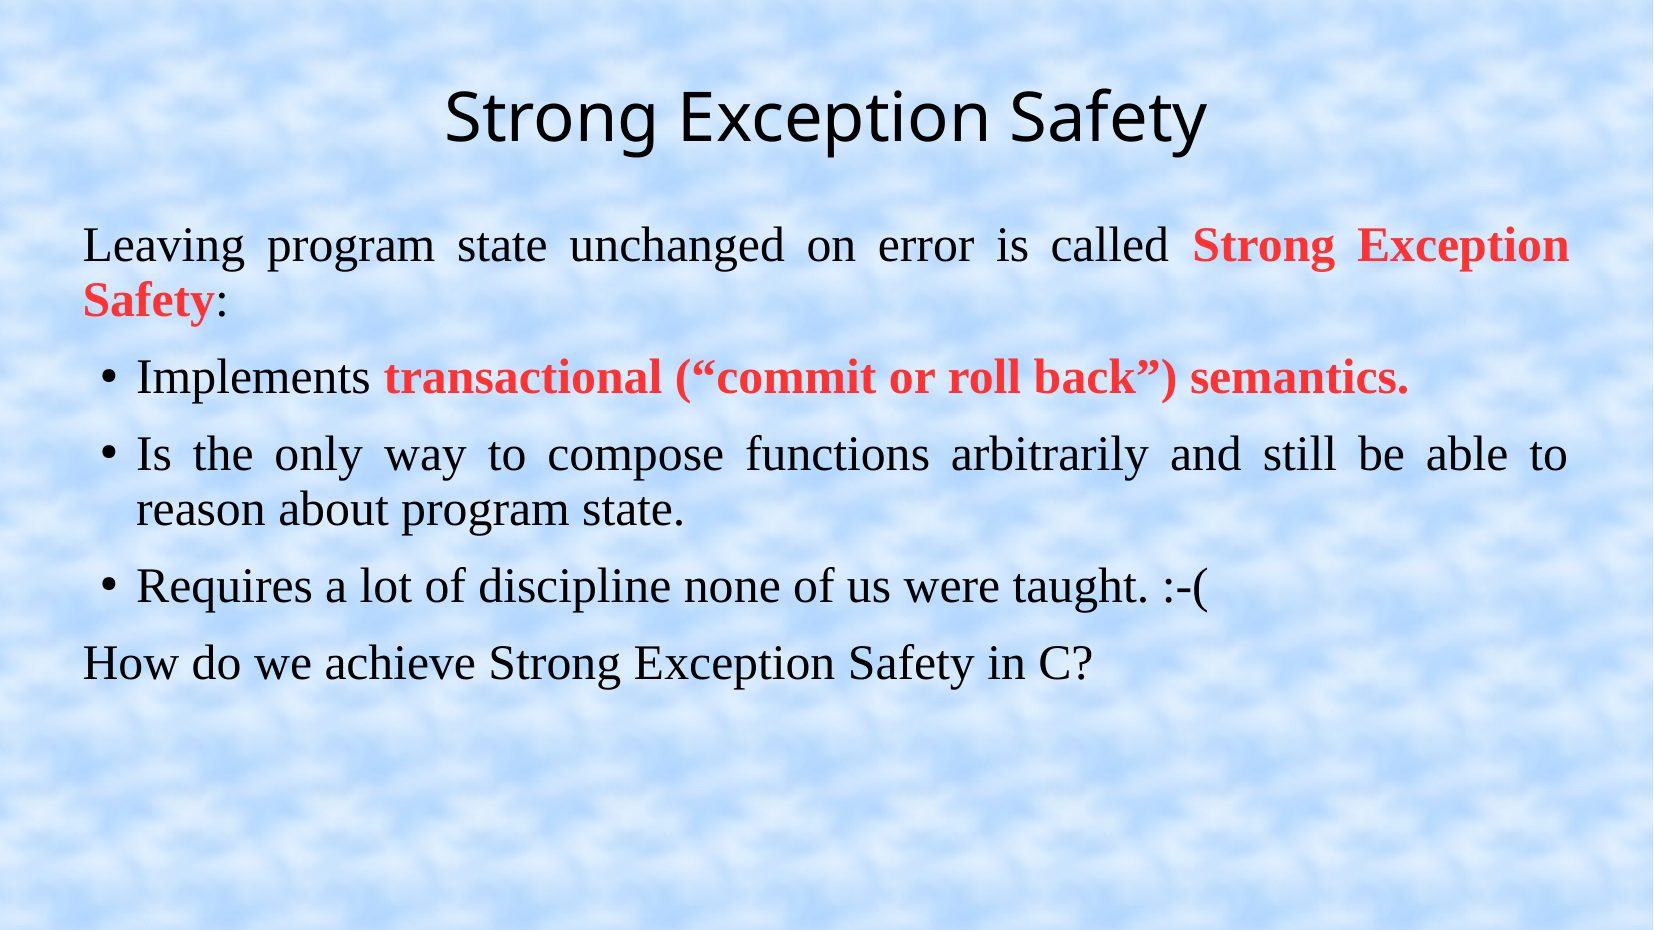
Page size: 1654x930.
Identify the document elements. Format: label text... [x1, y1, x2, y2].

title Strong Exception Safety [82, 36, 1571, 193]
list Leaving program state unchanged on error is called Strong Exception Safety: Implements transactional (“commit or roll back”) semantics. Is the only way to compose functions arbitrarily and still be able to reason about program state. Requires a lot of discipline none of us were taught. :-( How do we achieve Strong Exception Safety in C? [82, 217, 1571, 841]
picture [0, 0, 1654, 930]
